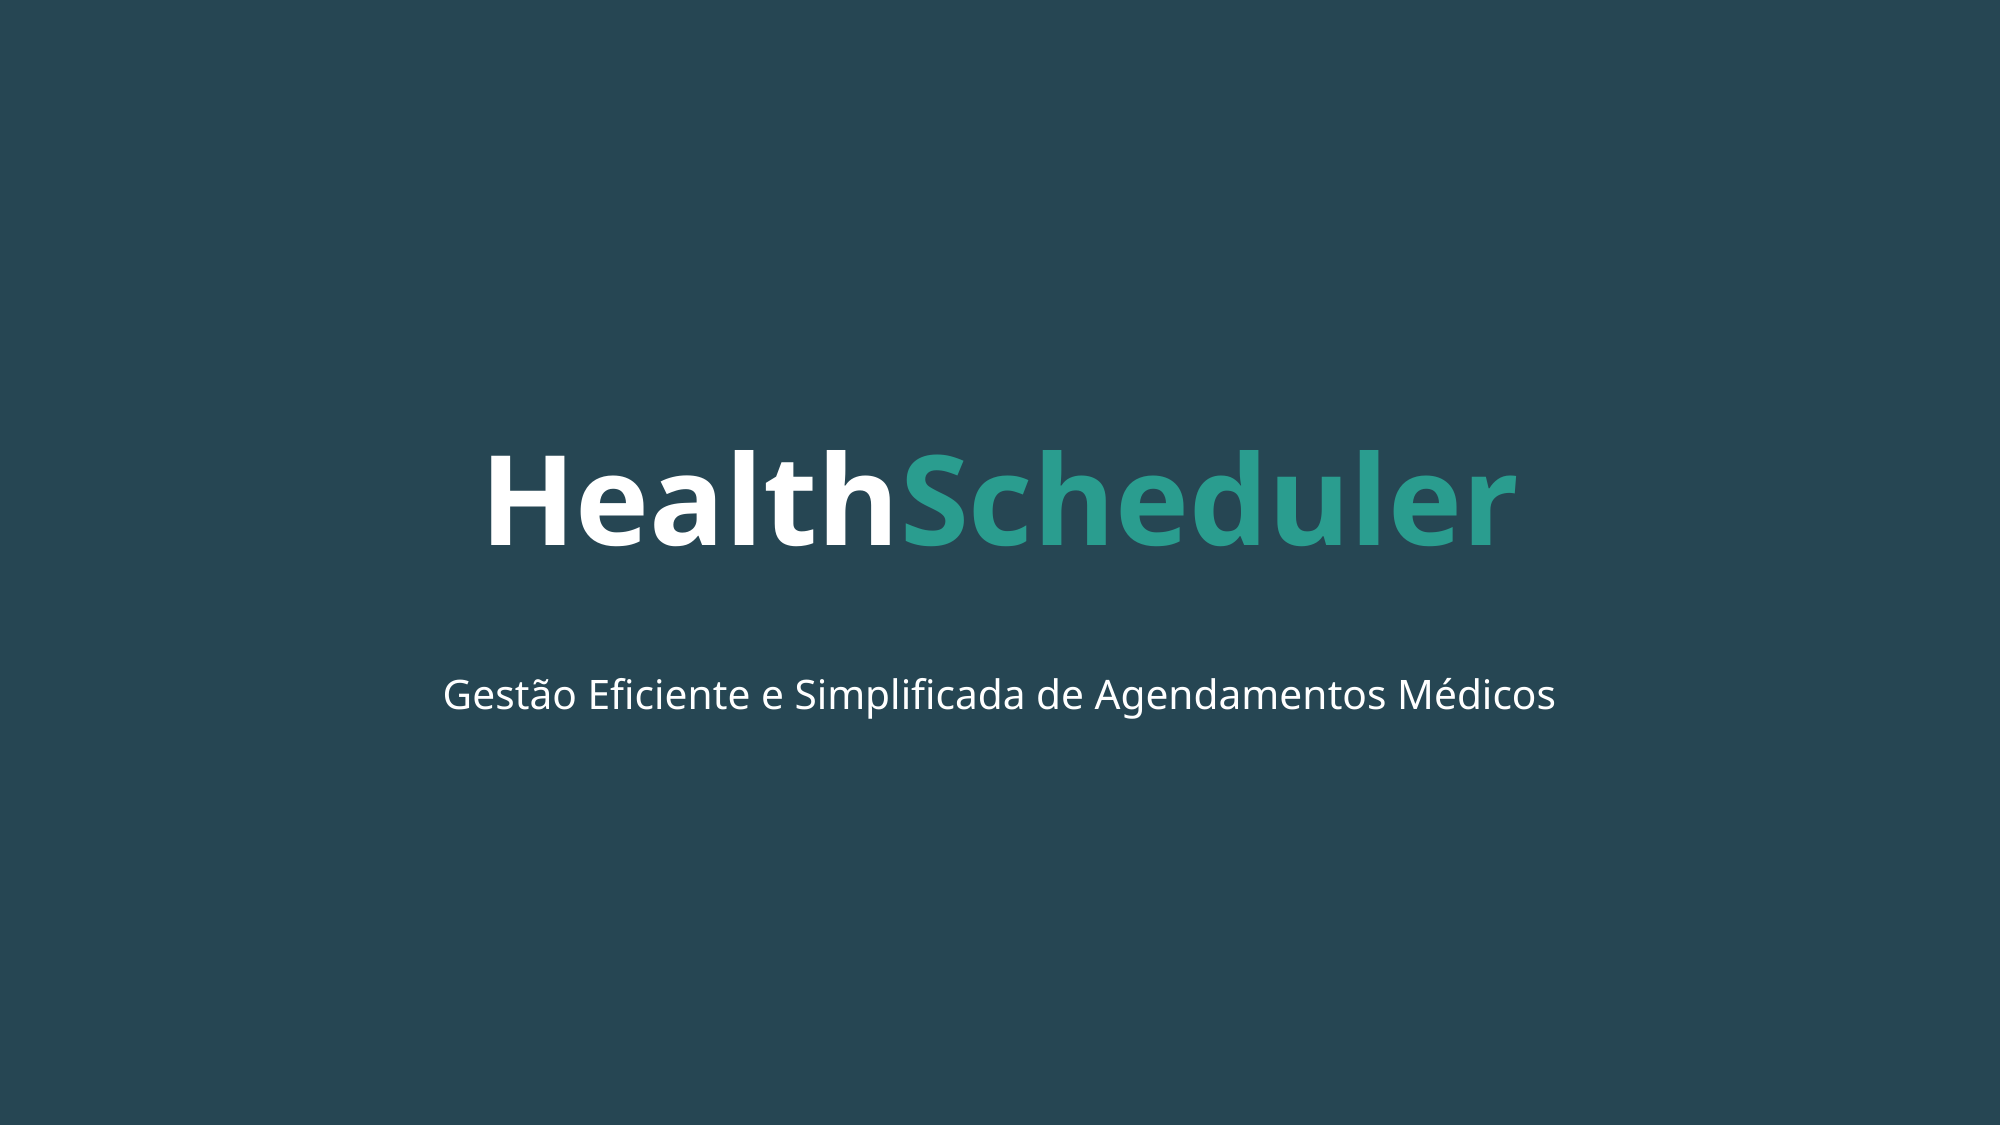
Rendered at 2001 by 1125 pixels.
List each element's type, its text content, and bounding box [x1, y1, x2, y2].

text_box HealthScheduler [48, 420, 1952, 571]
text_box Gestão Eficiente e Simplificada de Agendamentos Médicos [93, 639, 1907, 718]
